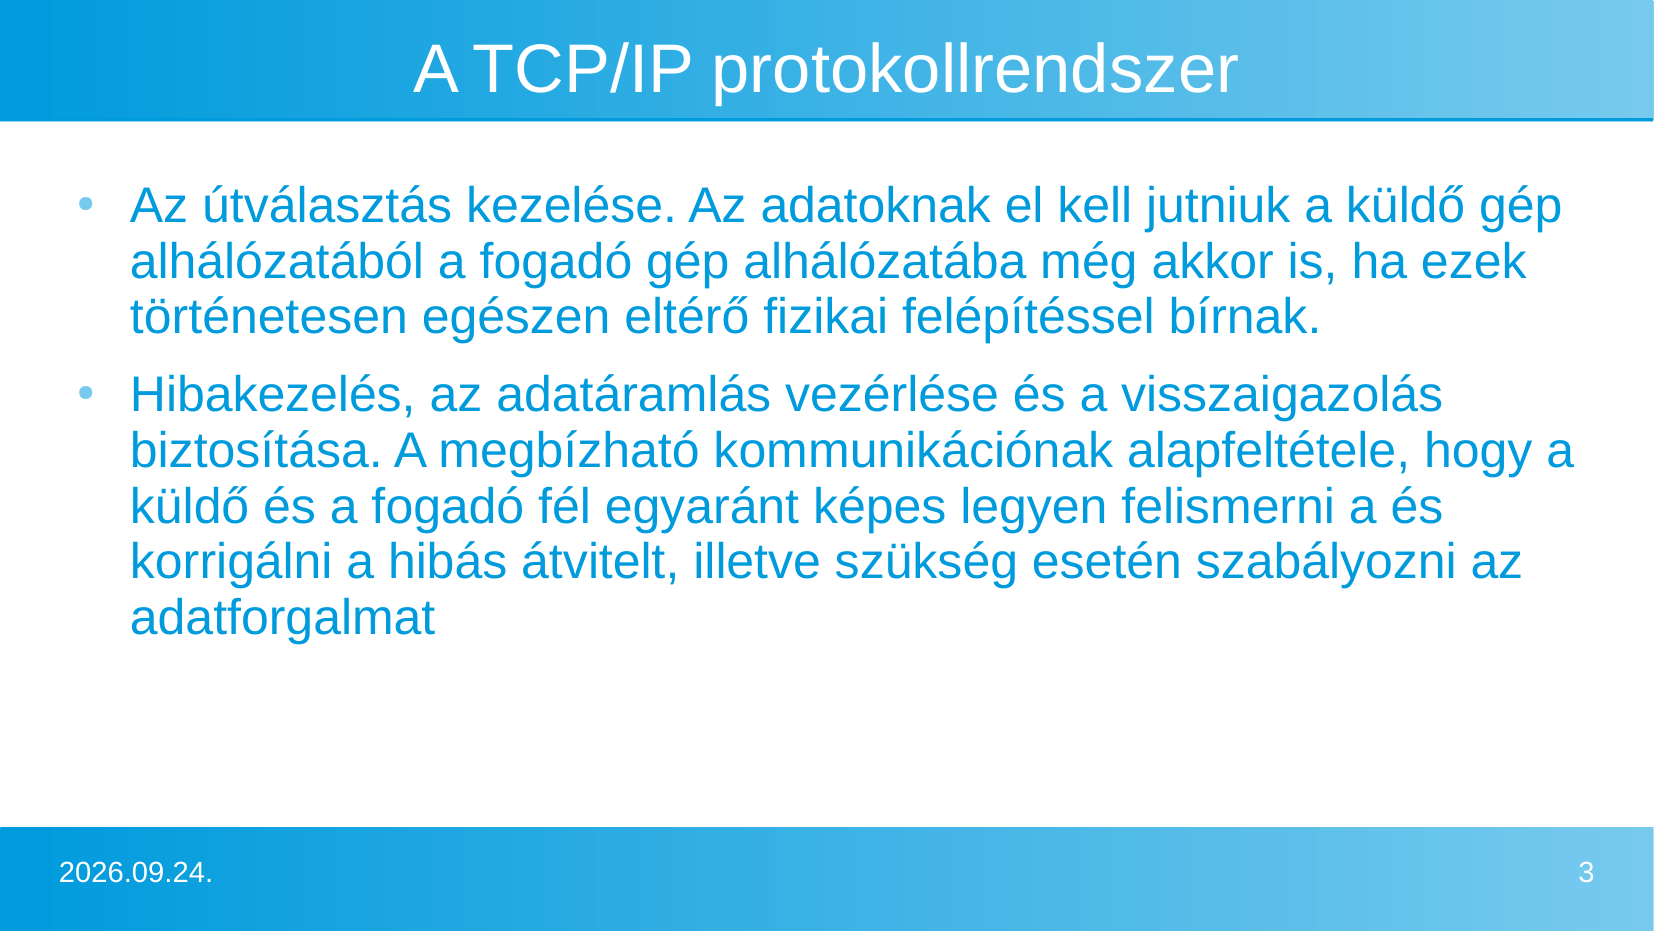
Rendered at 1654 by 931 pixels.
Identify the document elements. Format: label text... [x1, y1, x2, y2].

title A TCP/IP protokollrendszer [59, 29, 1595, 108]
list Az útválasztás kezelése. Az adatoknak el kell jutniuk a küldő gép alhálózatából a fogadó gép alhálózatába még akkor is, ha ezek történetesen egészen eltérő fizikai felépítéssel bírnak. Hibakezelés, az adatáramlás vezérlése és a visszaigazolás biztosítása. A megbízható kommunikációnak alapfeltétele, hogy a küldő és a fogadó fél egyaránt képes legyen felismerni a és korrigálni a hibás átvitelt, illetve szükség esetén szabályozni az adatforgalmat [59, 177, 1595, 768]
